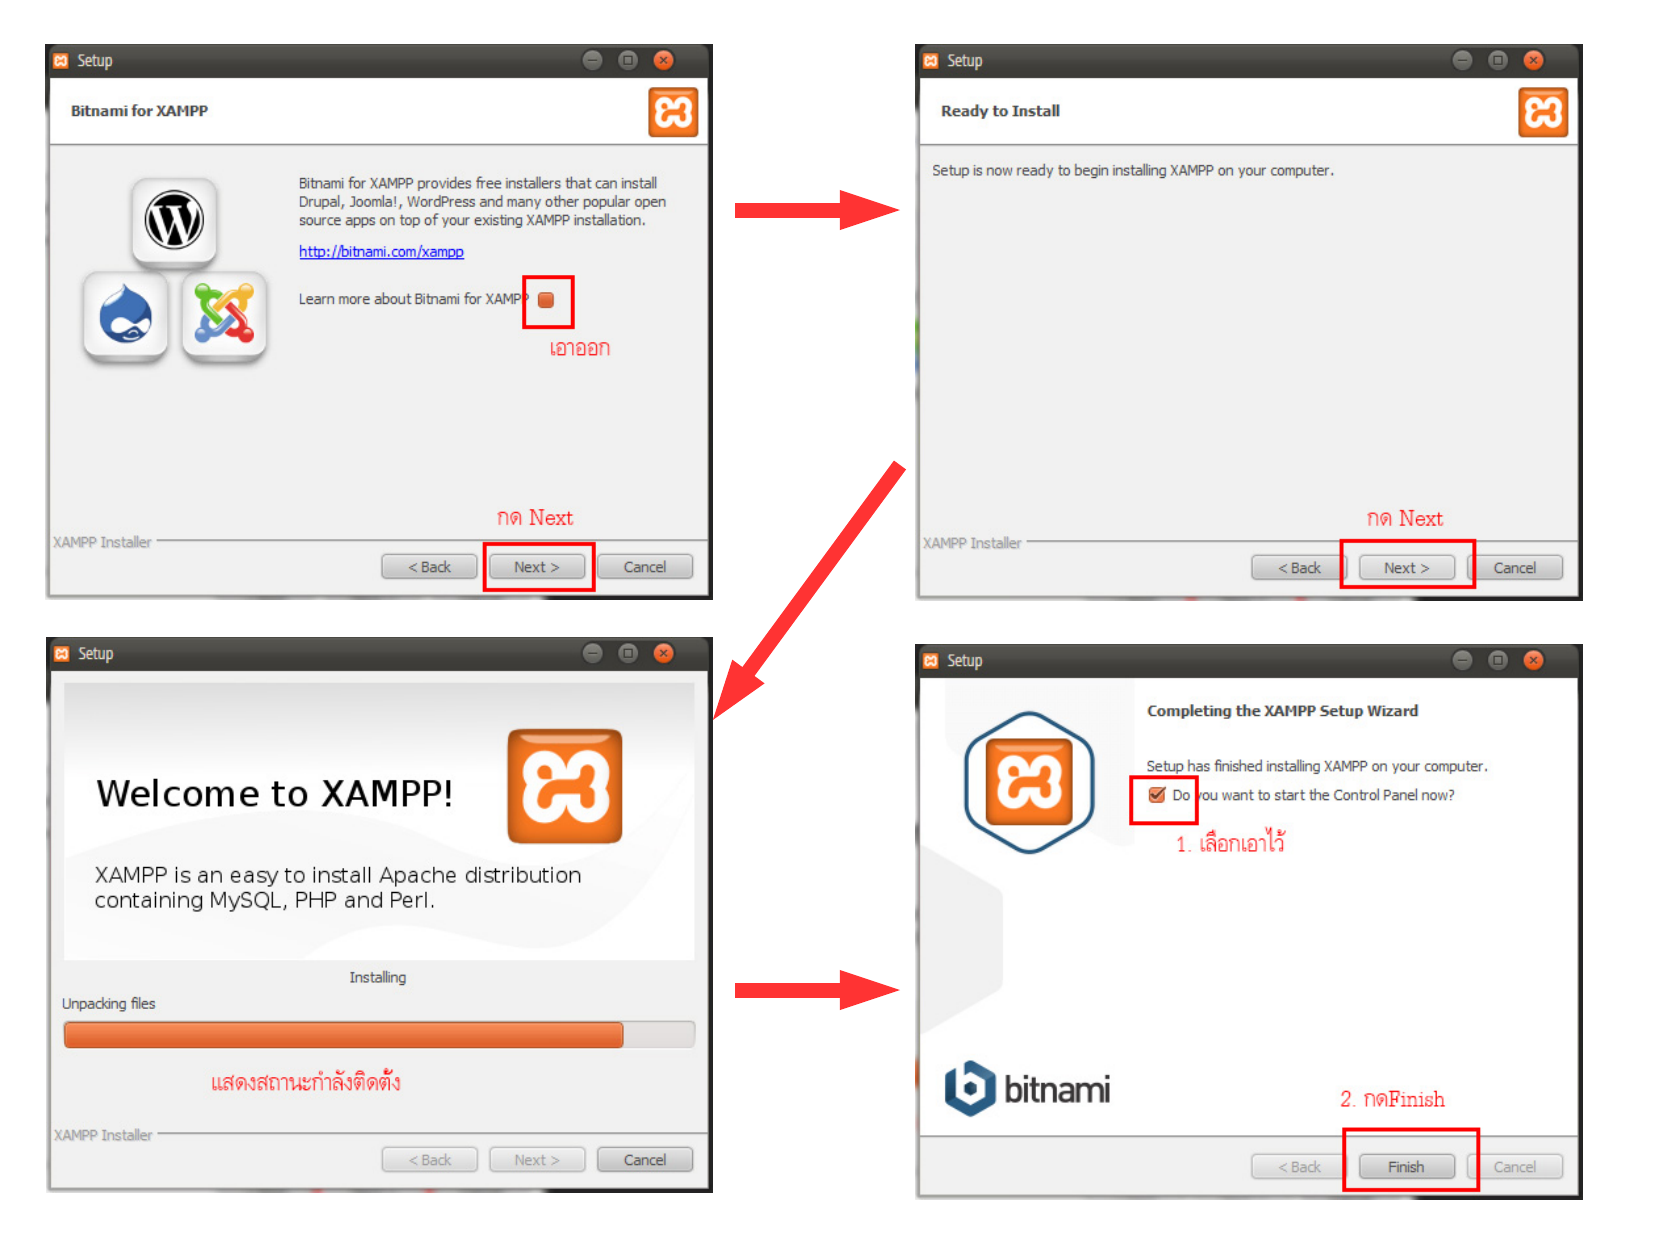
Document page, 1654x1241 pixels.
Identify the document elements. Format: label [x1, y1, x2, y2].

picture [46, 637, 713, 1193]
picture [915, 644, 1583, 1201]
picture [45, 44, 713, 601]
picture [915, 44, 1583, 601]
